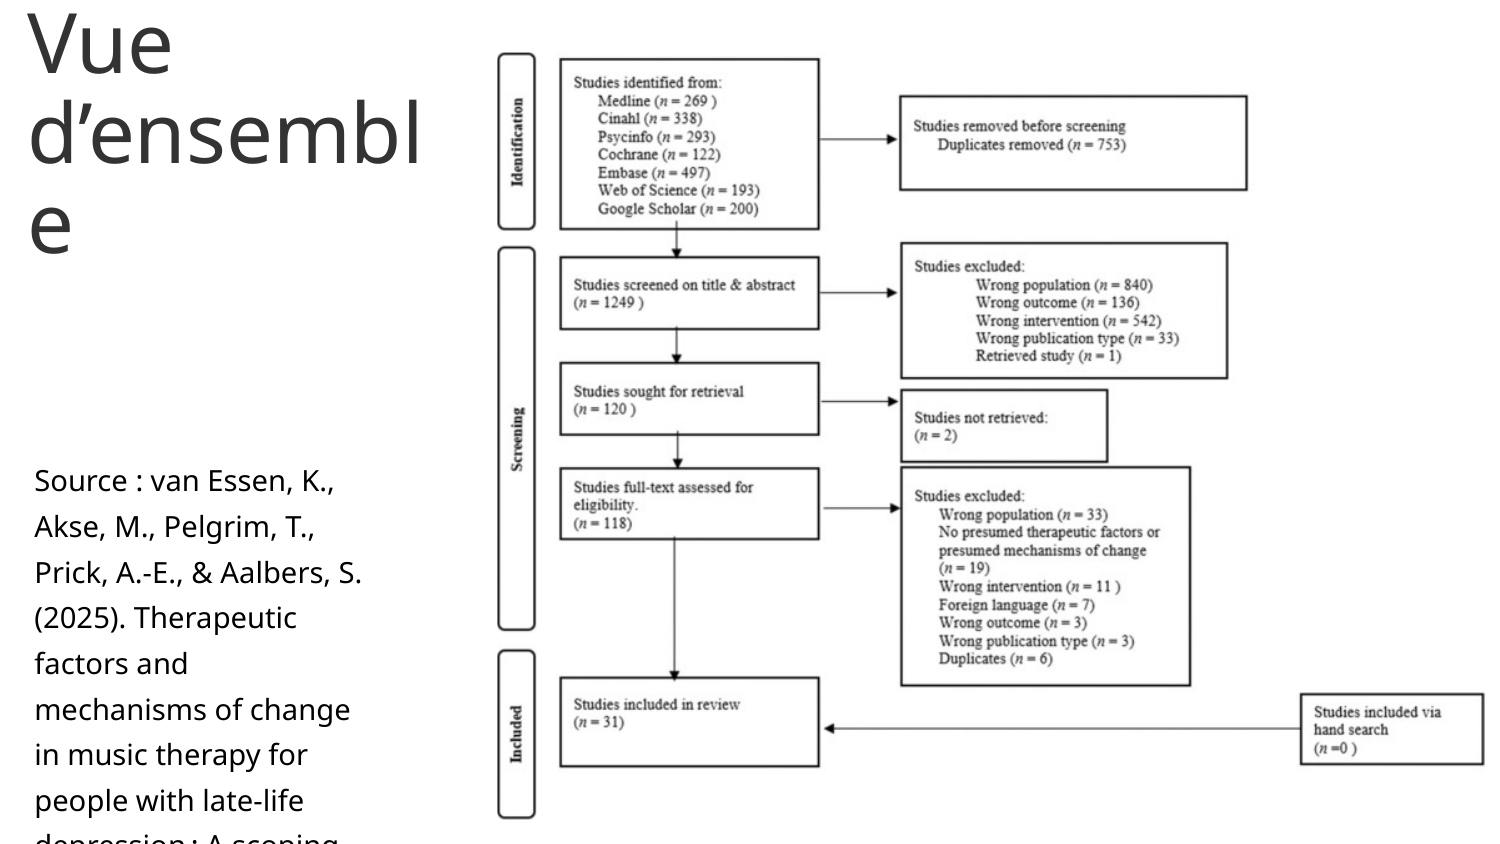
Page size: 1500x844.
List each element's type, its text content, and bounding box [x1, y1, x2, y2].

picture [497, 52, 1485, 820]
text_box Source : van Essen, K., Akse, M., Pelgrim, T., Prick, A.-E., & Aalbers, S. (2025). Therapeutic factors and mechanisms of change in music therapy for people with late-life depression : A scoping review. The Arts in Psychotherapy, 93, 102289. https://doi.org/10.1016/j.aip.2025.102289 [19, 447, 381, 844]
title Vue d’ensemble [12, 55, 467, 219]
